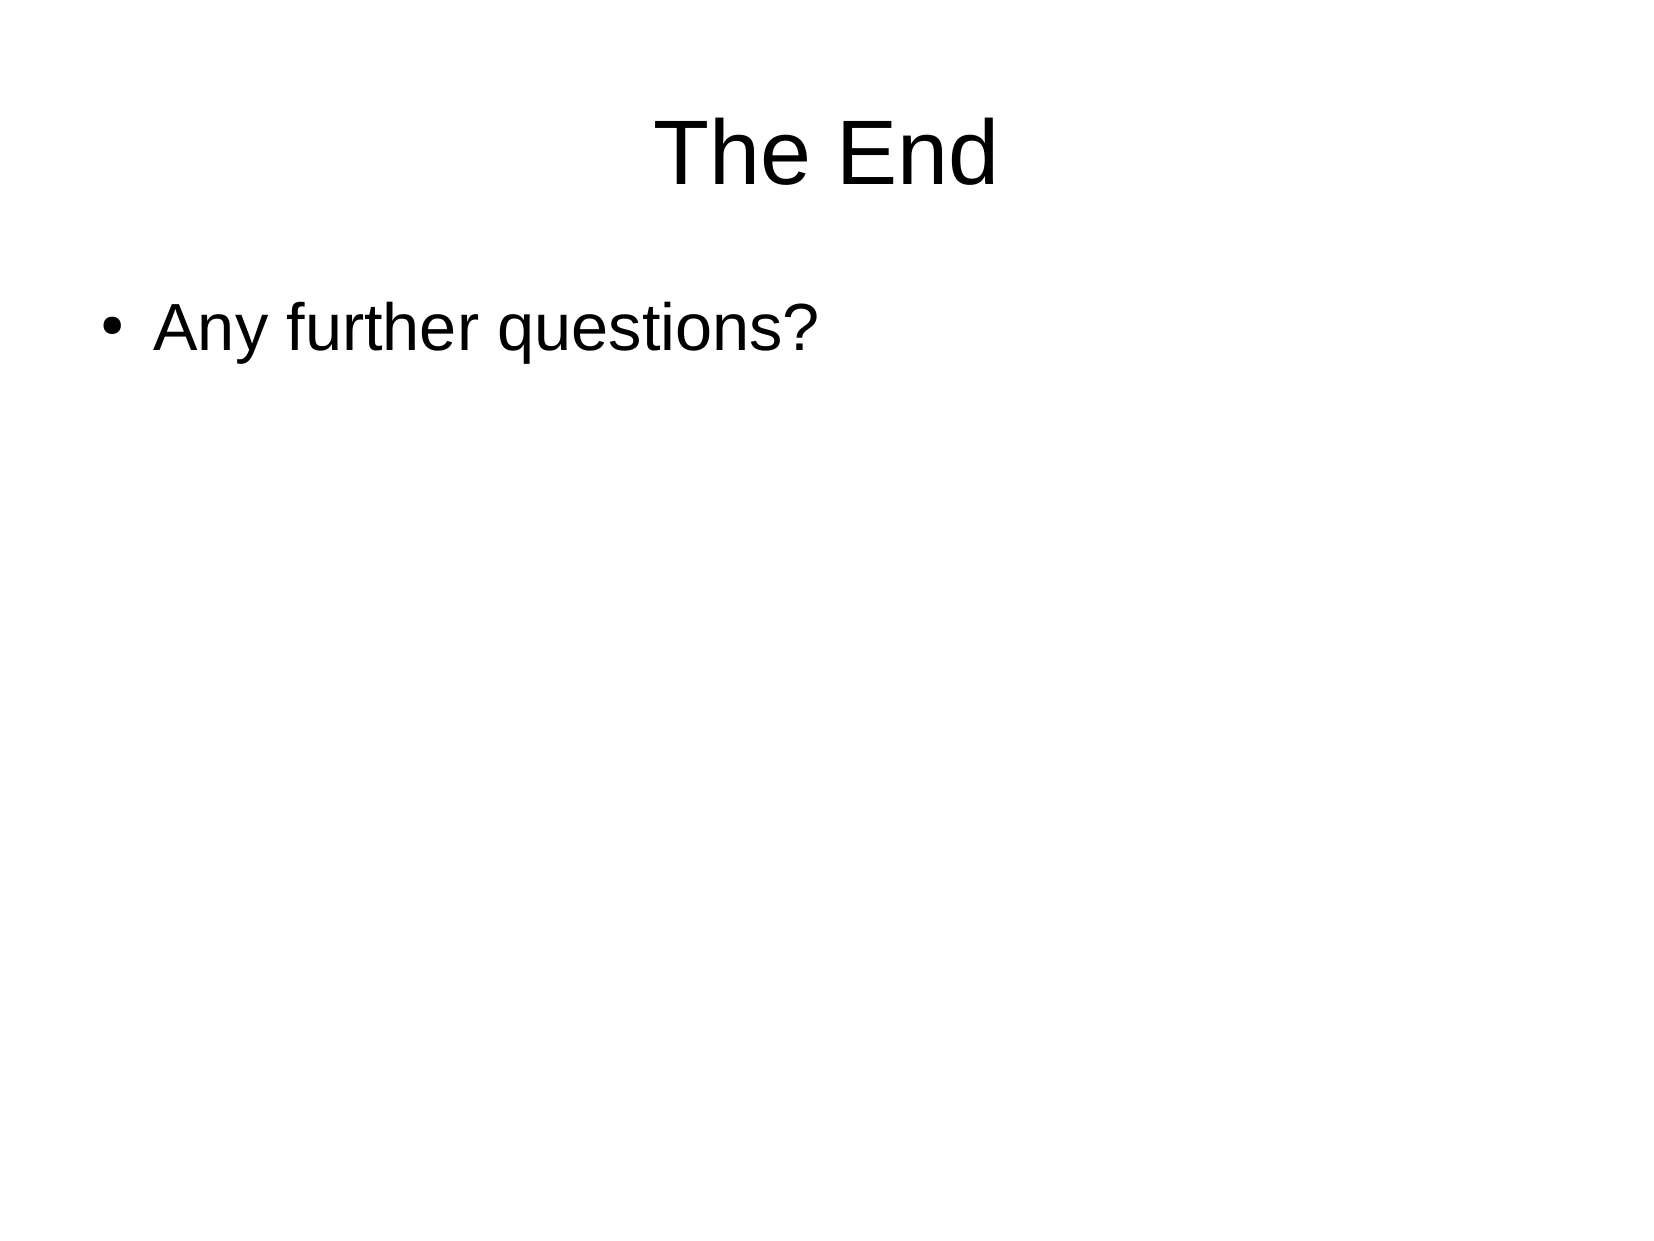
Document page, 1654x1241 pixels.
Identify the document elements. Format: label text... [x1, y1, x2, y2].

list Any further questions? [82, 290, 1571, 1010]
title The End [82, 49, 1571, 257]
